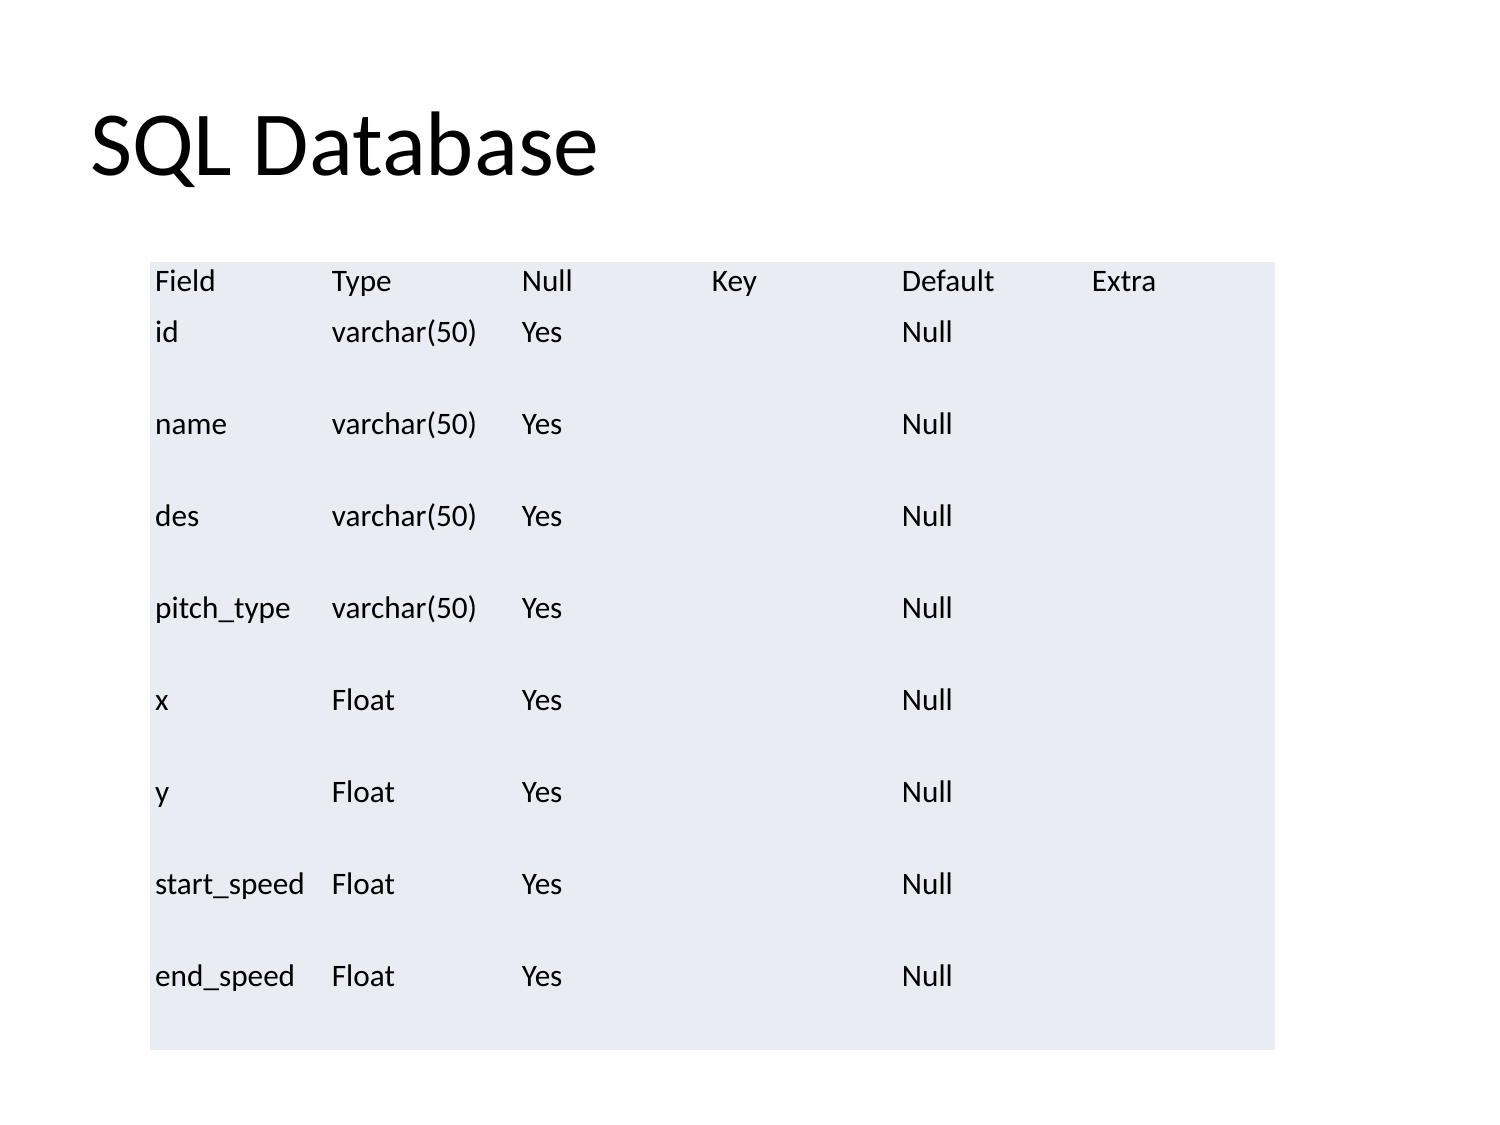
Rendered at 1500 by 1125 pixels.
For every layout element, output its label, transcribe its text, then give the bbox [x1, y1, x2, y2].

table_cell [1087, 774, 1275, 866]
table_cell Null [897, 498, 1087, 590]
table_cell Float [327, 774, 517, 866]
table_header Default [897, 262, 1087, 314]
table_cell [707, 590, 897, 682]
table_cell varchar(50) [327, 406, 517, 498]
table_cell Float [327, 958, 517, 1050]
table_cell y [150, 774, 327, 866]
table_cell [707, 958, 897, 1050]
table_cell name [150, 406, 327, 498]
table_cell Null [897, 682, 1087, 774]
table_cell [1087, 498, 1275, 590]
table_cell pitch_type [150, 590, 327, 682]
table_header Key [707, 262, 897, 314]
table_cell varchar(50) [327, 314, 517, 406]
table_cell [707, 498, 897, 590]
table_cell [707, 406, 897, 498]
table_cell [1087, 590, 1275, 682]
table_cell Yes [517, 958, 707, 1050]
table_cell [1087, 866, 1275, 958]
table_cell [707, 866, 897, 958]
table_cell Null [897, 866, 1087, 958]
table_cell [707, 682, 897, 774]
table_cell [707, 314, 897, 406]
table_cell x [150, 682, 327, 774]
table_cell [1087, 314, 1275, 406]
table_cell varchar(50) [327, 498, 517, 590]
table_cell des [150, 498, 327, 590]
table_cell varchar(50) [327, 590, 517, 682]
table_cell Null [897, 406, 1087, 498]
table_cell [1087, 958, 1275, 1050]
table_cell Yes [517, 314, 707, 406]
table_cell [1087, 682, 1275, 774]
table_cell Yes [517, 406, 707, 498]
table_cell Null [897, 590, 1087, 682]
table_cell Null [897, 314, 1087, 406]
table_header Field [150, 262, 327, 314]
table_cell Null [897, 774, 1087, 866]
table_cell Float [327, 866, 517, 958]
table_cell start_speed [150, 866, 327, 958]
table_cell end_speed [150, 958, 327, 1050]
table_header Null [517, 262, 707, 314]
table_header Type [327, 262, 517, 314]
table_cell Null [897, 958, 1087, 1050]
table_cell id [150, 314, 327, 406]
table_cell Yes [517, 682, 707, 774]
table_cell [1087, 406, 1275, 498]
table_cell [707, 774, 897, 866]
table_cell Yes [517, 590, 707, 682]
table_cell Yes [517, 498, 707, 590]
table_cell Yes [517, 774, 707, 866]
table_cell Yes [517, 866, 707, 958]
table_header Extra [1087, 262, 1275, 314]
title SQL Database [75, 45, 1425, 233]
table_cell Float [327, 682, 517, 774]
